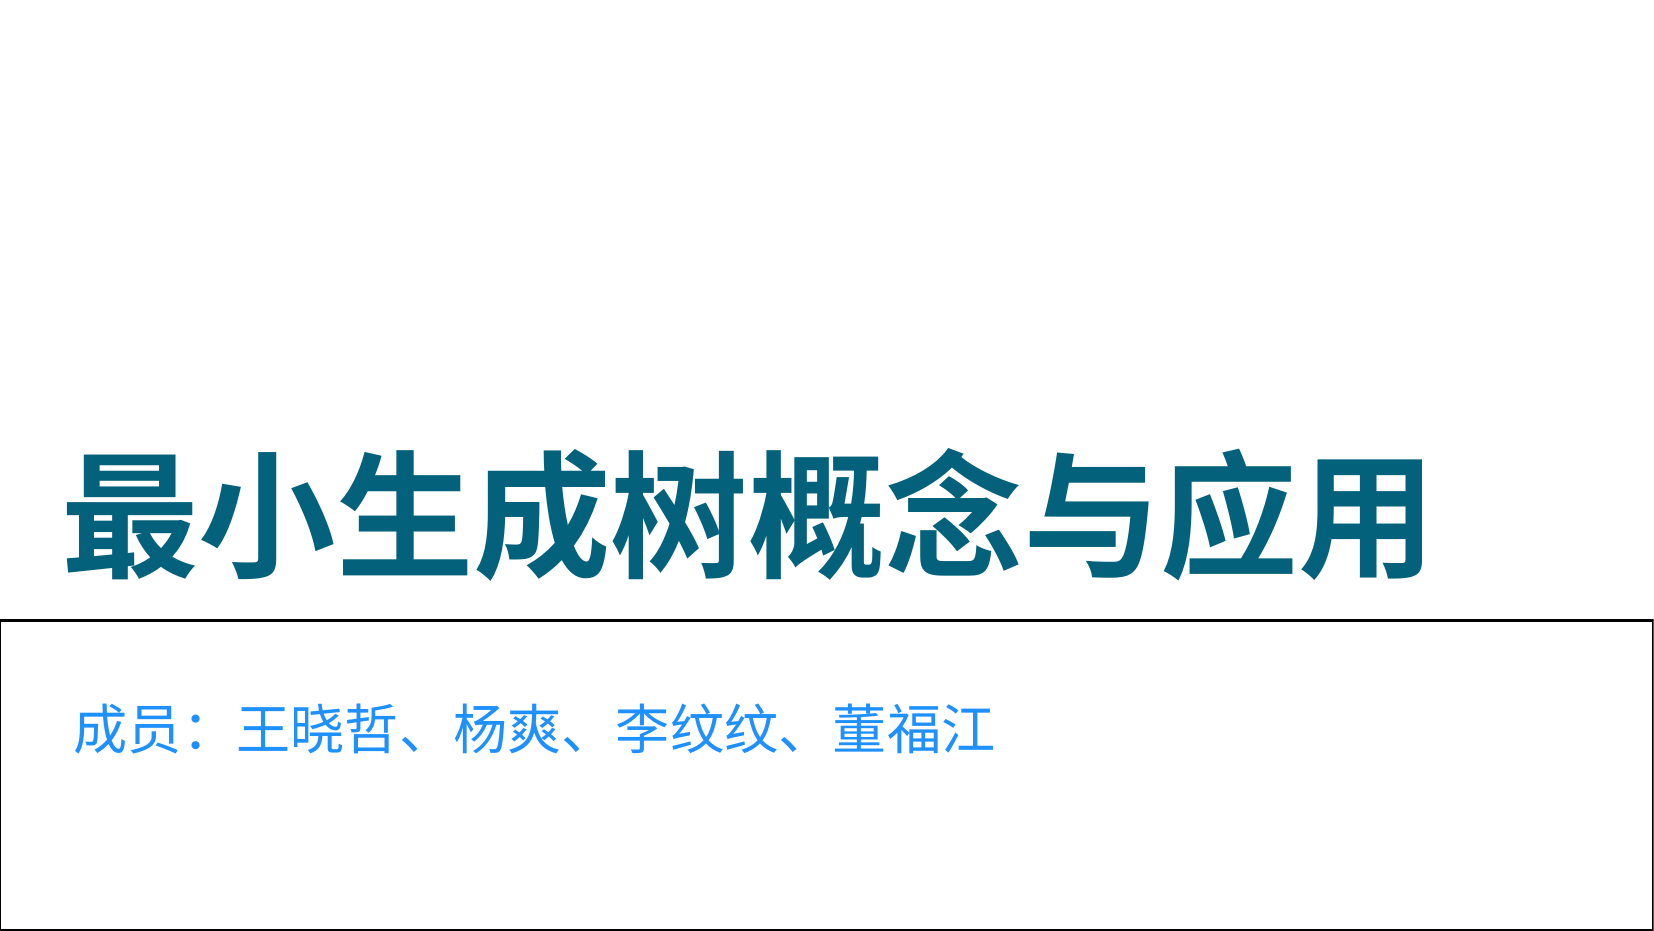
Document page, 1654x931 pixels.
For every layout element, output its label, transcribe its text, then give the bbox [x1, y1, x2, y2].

title 最小生成树概念与应用 [61, 0, 1538, 601]
subtitle 成员：王晓哲、杨爽、李纹纹、董福江 [73, 634, 1551, 827]
